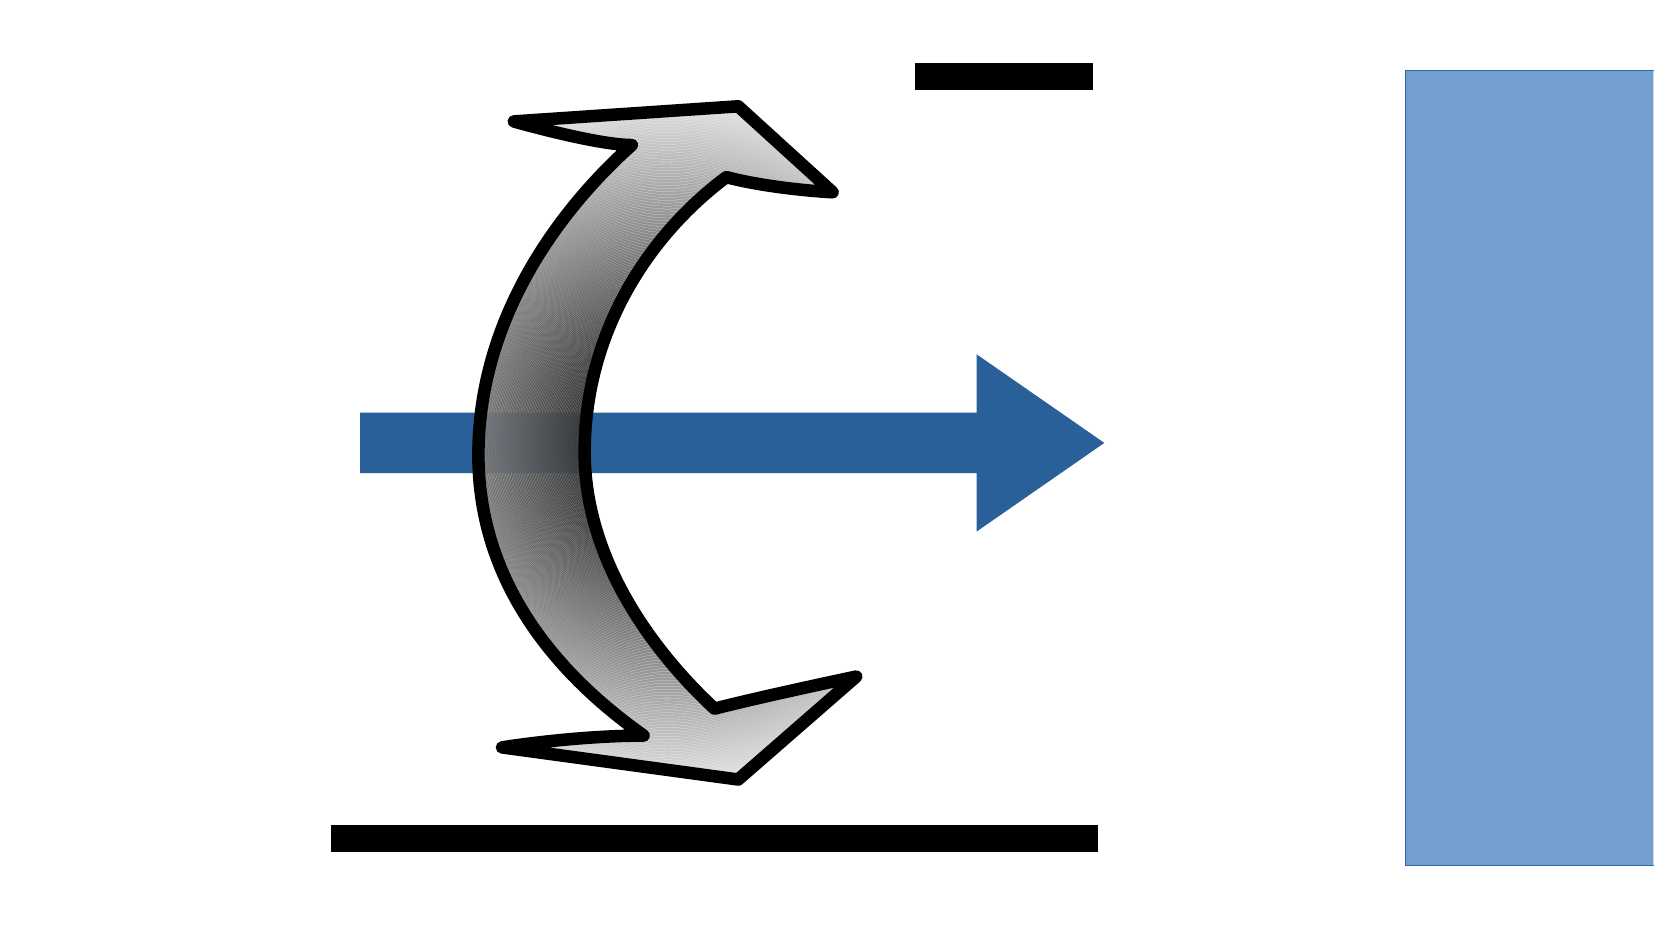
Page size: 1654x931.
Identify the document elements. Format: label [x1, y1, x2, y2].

text_box [1405, 70, 1654, 866]
text_box [360, 106, 1105, 780]
